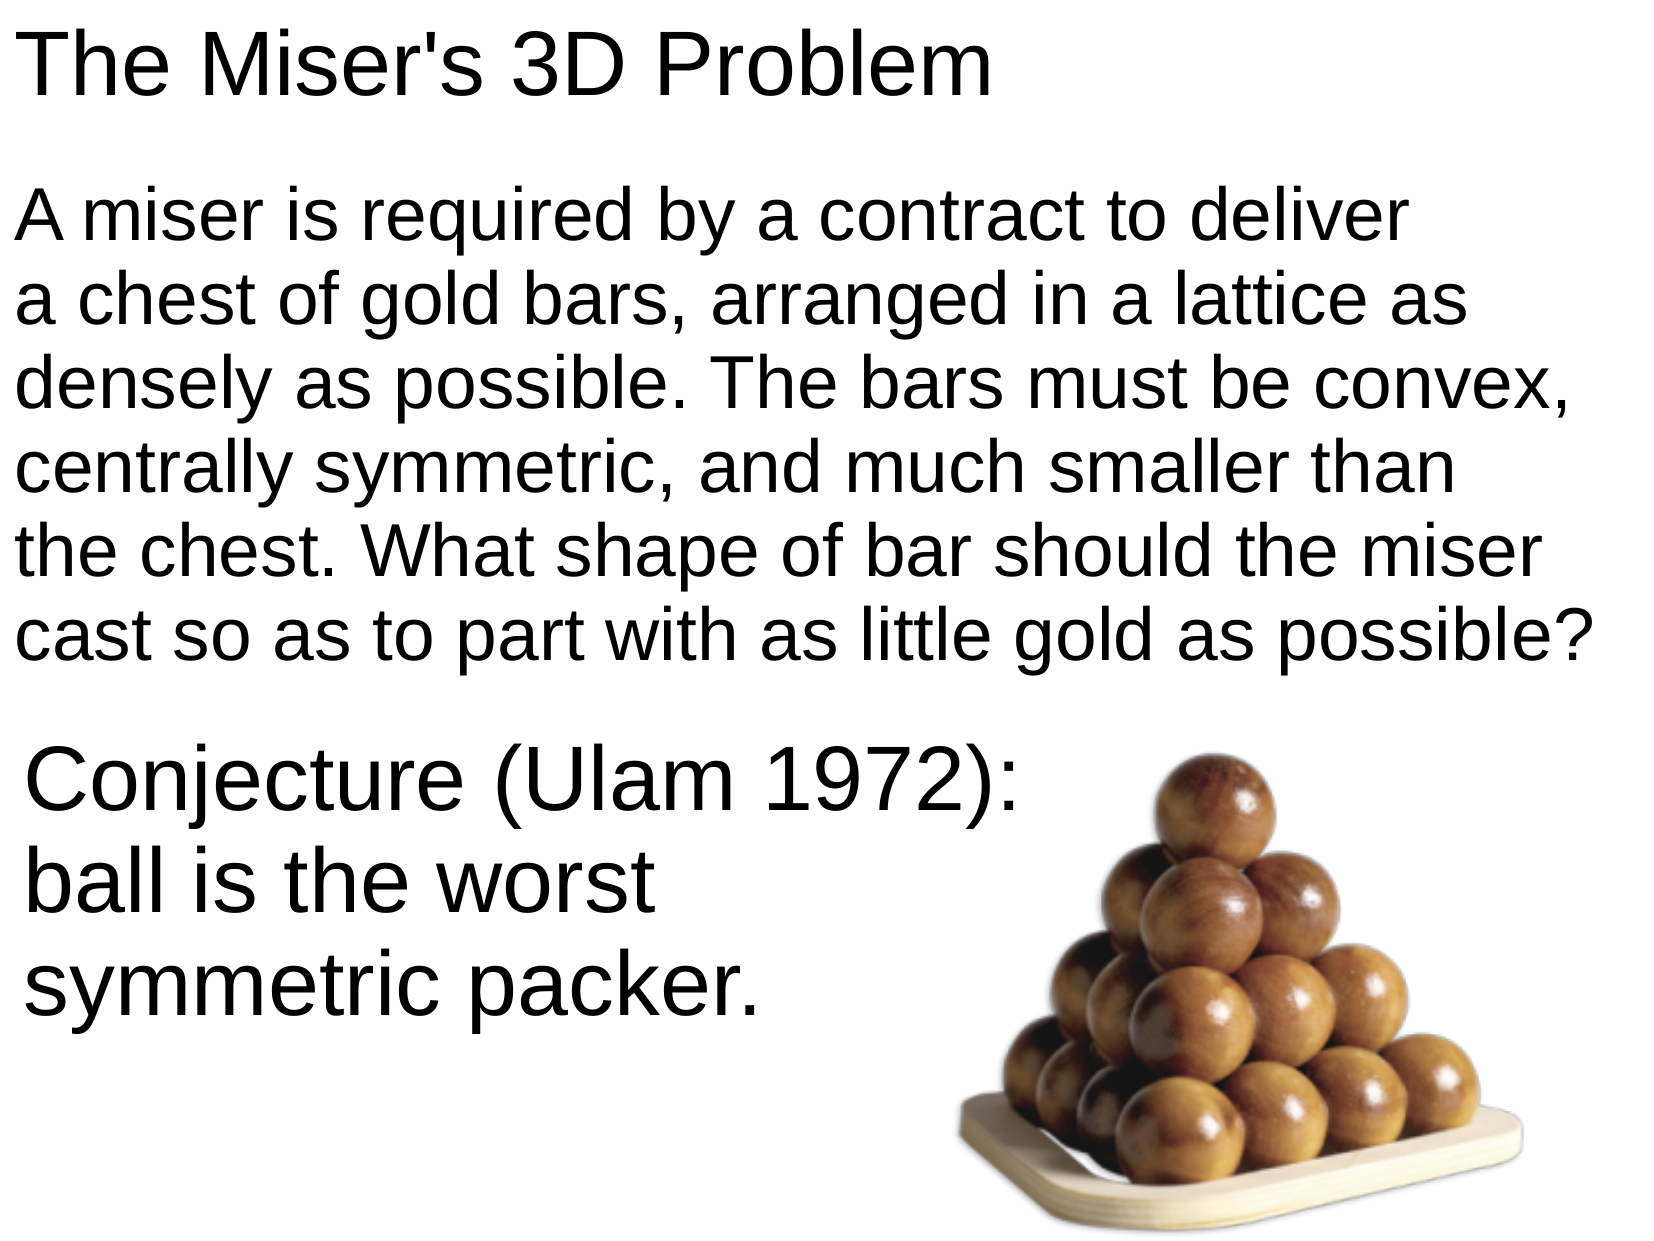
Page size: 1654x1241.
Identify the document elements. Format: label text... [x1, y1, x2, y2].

picture [896, 684, 1576, 1241]
text_box Conjecture (Ulam 1972): ball is the worst symmetric packer. [9, 720, 1156, 1145]
text_box A miser is required by a contract to deliver a chest of gold bars, arranged in a lattice as densely as possible. The bars must be convex, centrally symmetric, and much smaller than the chest. What shape of bar should the miser cast so as to part with as little gold as possible? [0, 165, 1610, 684]
text_box The Miser's 3D Problem [0, 5, 1654, 226]
